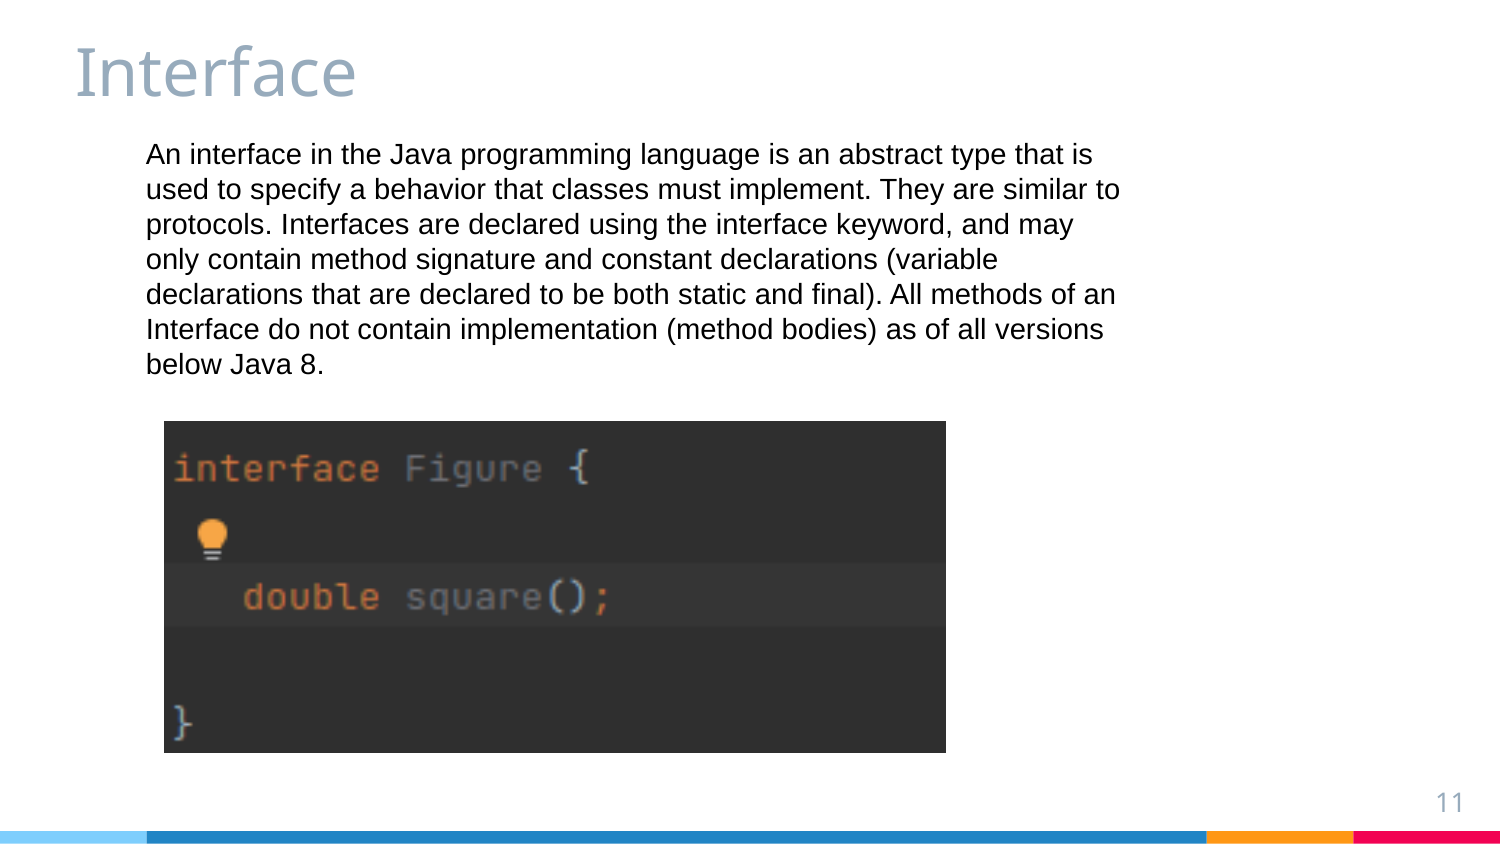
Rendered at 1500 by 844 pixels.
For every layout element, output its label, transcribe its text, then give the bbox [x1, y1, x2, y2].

title Interface [60, 30, 1456, 125]
list An interface in the Java programming language is an abstract type that is used to specify a behavior that classes must implement. They are similar to protocols. Interfaces are declared using the interface keyword, and may only contain method signature and constant declarations (variable declarations that are declared to be both static and final). All methods of an Interface do not contain implementation (method bodies) as of all versions below Java 8. [75, 135, 1136, 436]
picture [164, 421, 946, 753]
slide_number <number> [1391, 770, 1482, 822]
